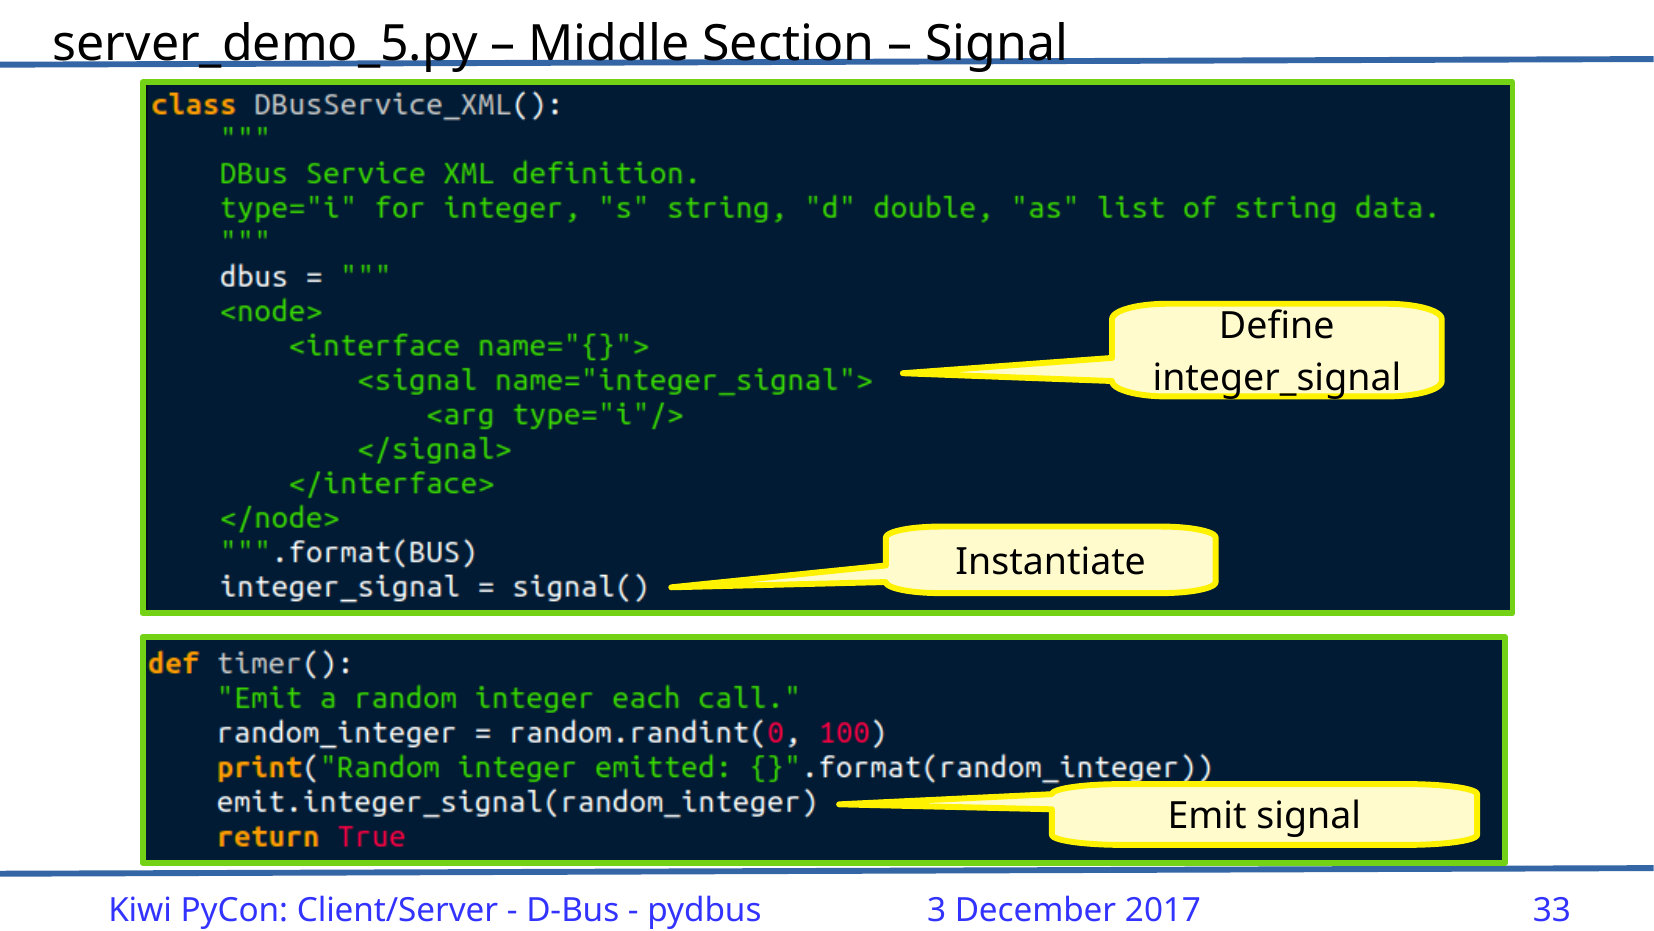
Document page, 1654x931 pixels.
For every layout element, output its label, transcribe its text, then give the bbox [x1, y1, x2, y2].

picture [145, 85, 1510, 611]
text_box Instantiate [671, 526, 1216, 594]
text_box server_demo_5.py – Middle Section – Signal [37, 0, 1615, 115]
text_box Emit signal [839, 784, 1478, 845]
picture [145, 639, 1502, 861]
text_box Define integer_signal [902, 303, 1442, 397]
